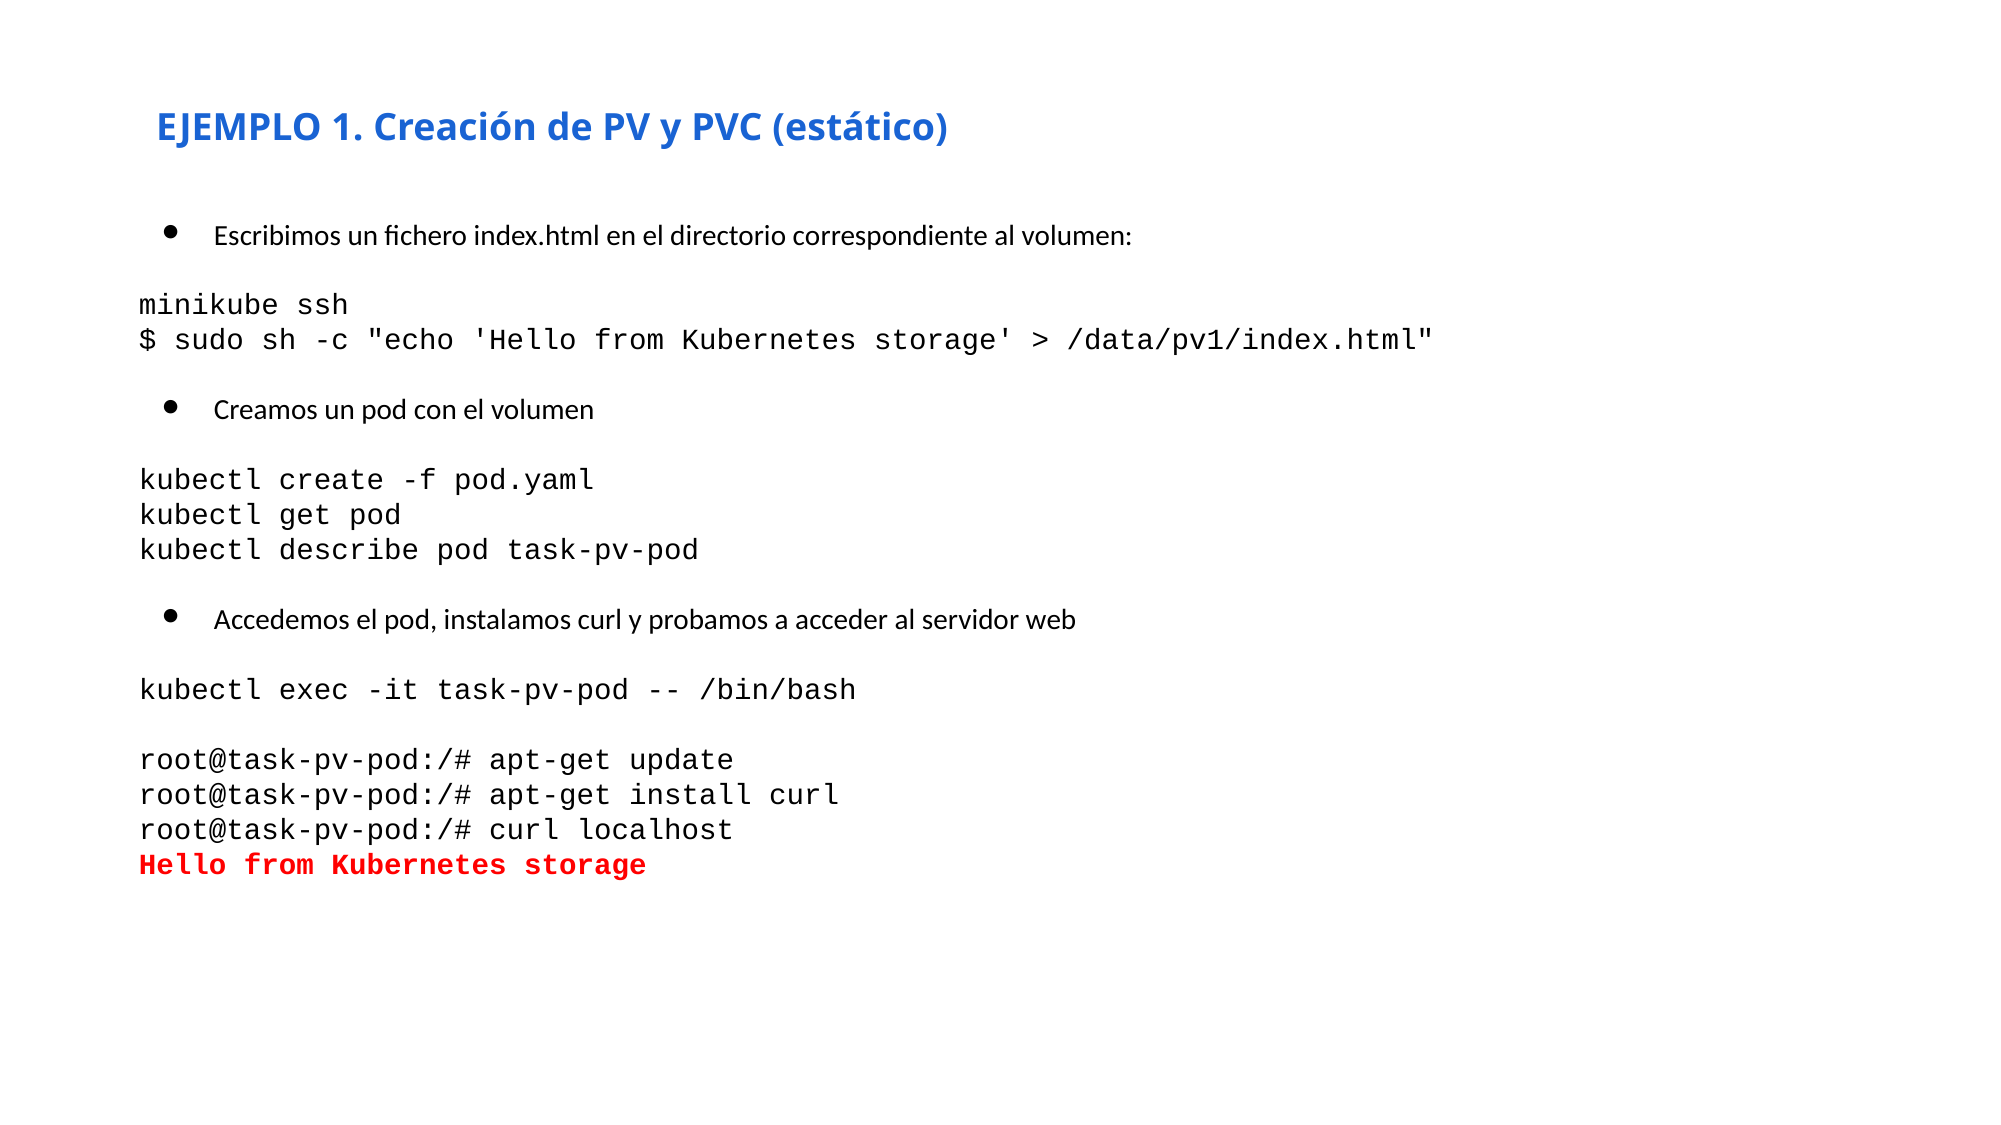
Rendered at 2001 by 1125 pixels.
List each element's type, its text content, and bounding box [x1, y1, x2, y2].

text_box Escribimos un fichero index.html en el directorio correspondiente al volumen: minikube ssh $ sudo sh -c "echo 'Hello from Kubernetes storage' > /data/pv1/index.html" Creamos un pod con el volumen kubectl create -f pod.yaml kubectl get pod kubectl describe pod task-pv-pod Accedemos el pod, instalamos curl y probamos a acceder al servidor web kubectl exec -it task-pv-pod -- /bin/bash root@task-pv-pod:/# apt-get update root@task-pv-pod:/# apt-get install curl root@task-pv-pod:/# curl localhost Hello from Kubernetes storage [123, 200, 1905, 675]
text_box EJEMPLO 1. Creación de PV y PVC (estático) [156, 100, 950, 152]
